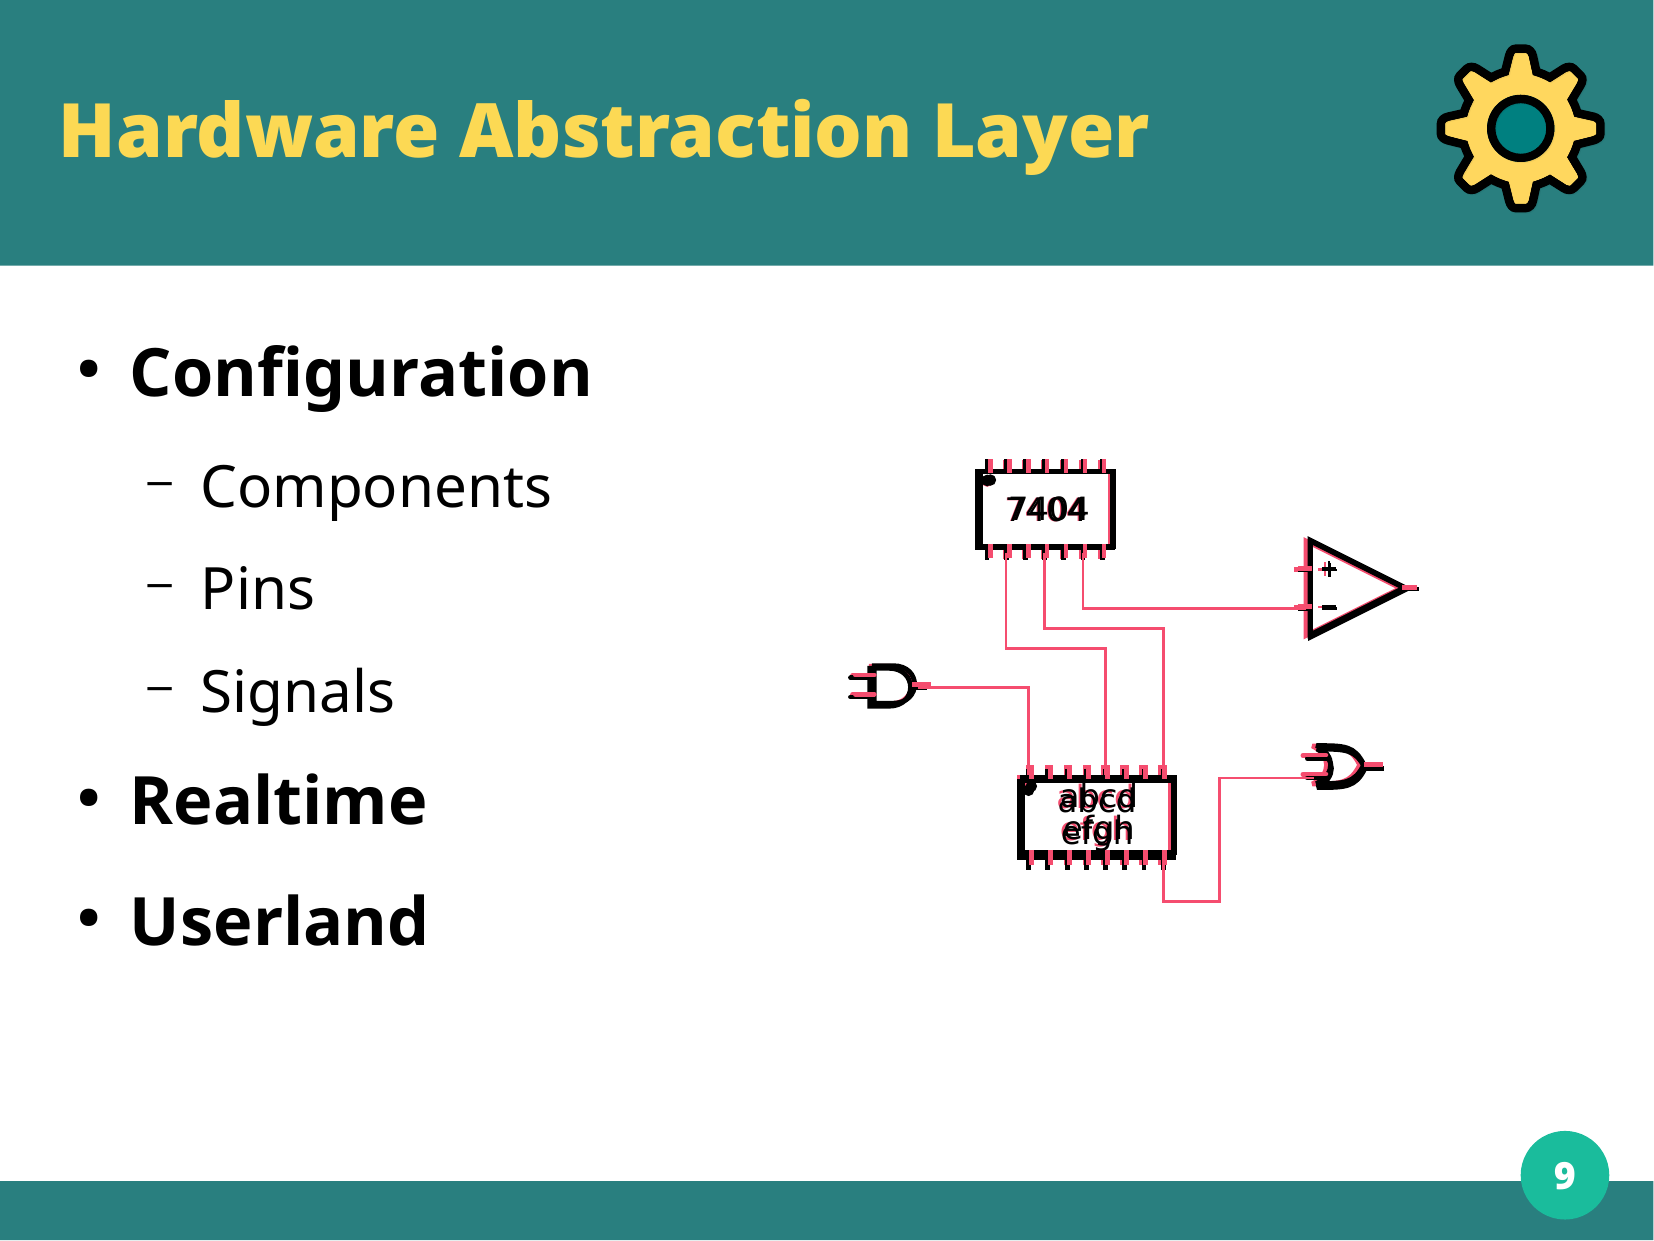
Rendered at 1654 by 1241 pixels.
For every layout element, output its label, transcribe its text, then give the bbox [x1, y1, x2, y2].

title Hardware Abstraction Layer [59, 49, 1595, 207]
list Configuration Components Pins Signals Realtime Userland [59, 324, 1595, 1152]
